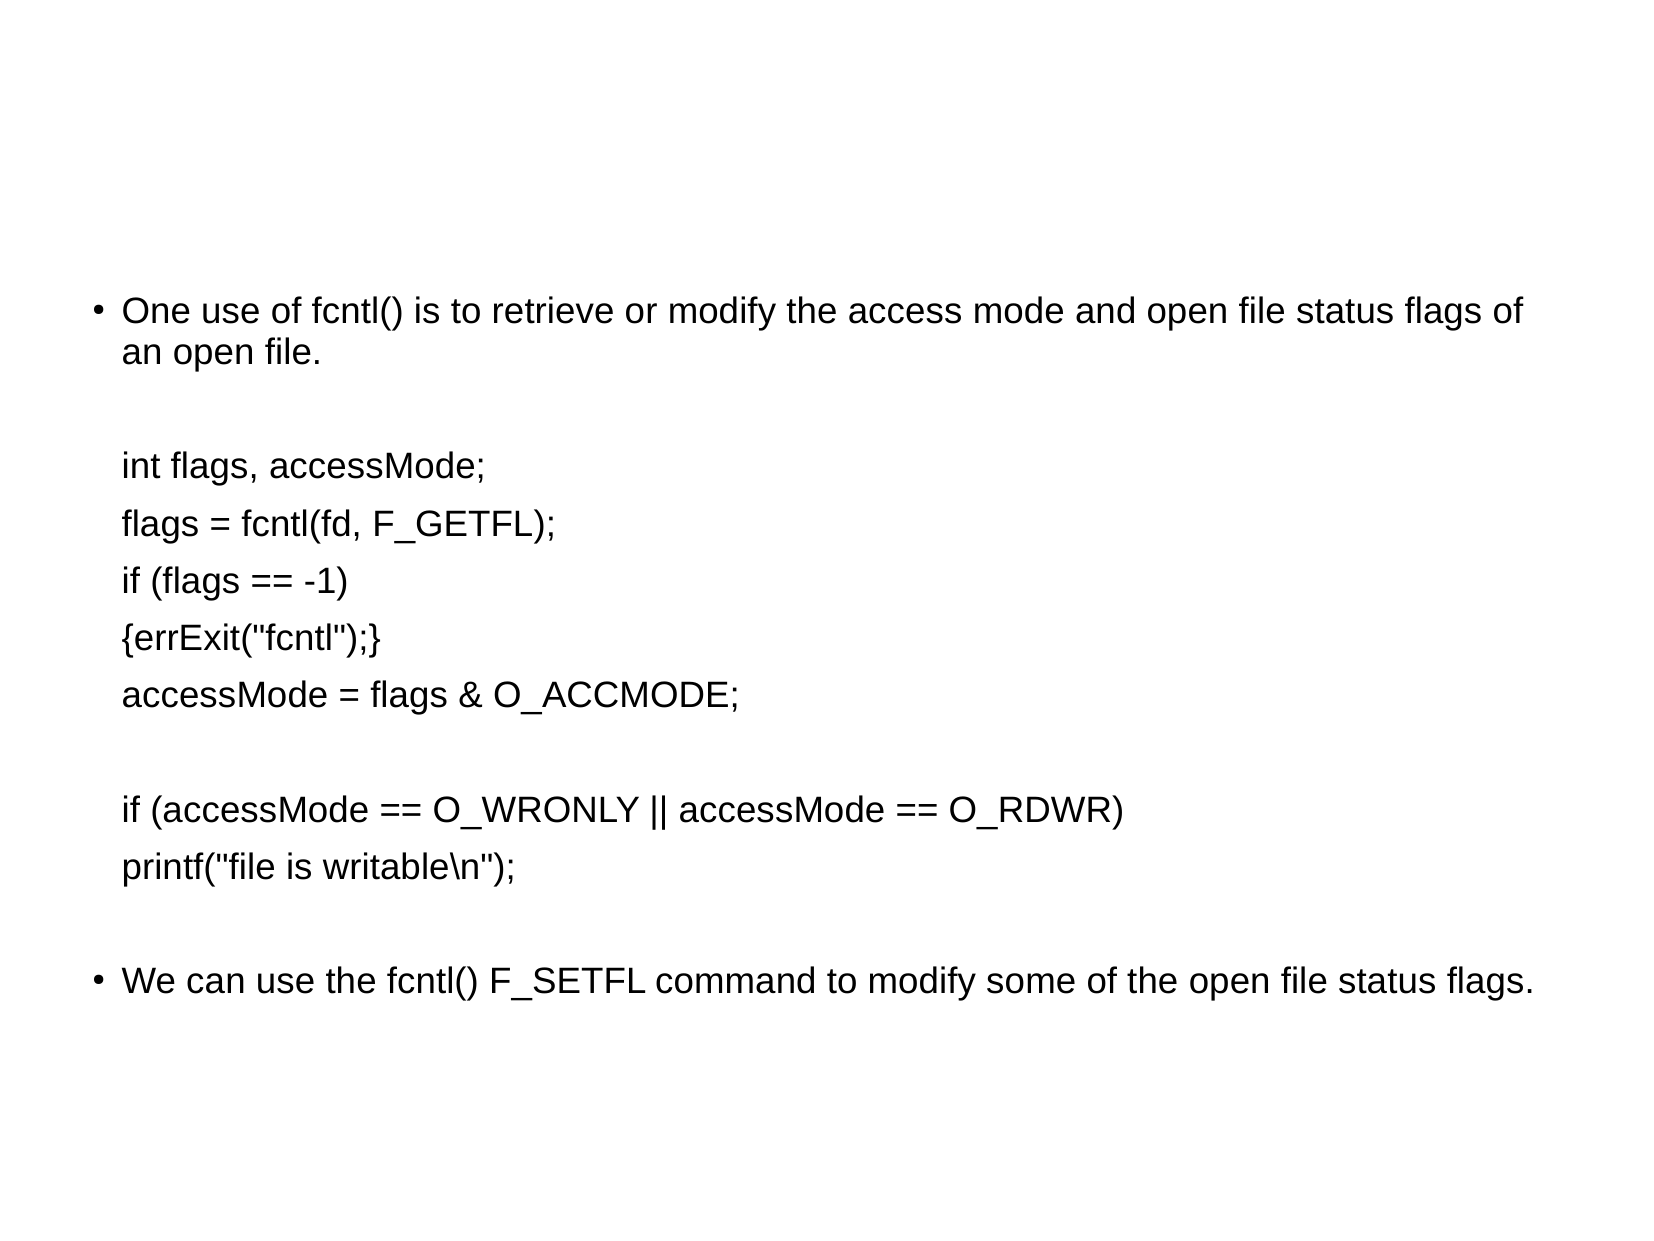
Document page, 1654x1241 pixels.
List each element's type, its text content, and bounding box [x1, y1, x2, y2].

list One use of fcntl() is to retrieve or modify the access mode and open file status flags of an open file. int flags, accessMode; flags = fcntl(fd, F_GETFL); if (flags == -1) {errExit("fcntl");} accessMode = flags & O_ACCMODE; if (accessMode == O_WRONLY || accessMode == O_RDWR) printf("file is writable\n"); We can use the fcntl() F_SETFL command to modify some of the open file status flags. [82, 290, 1571, 1010]
